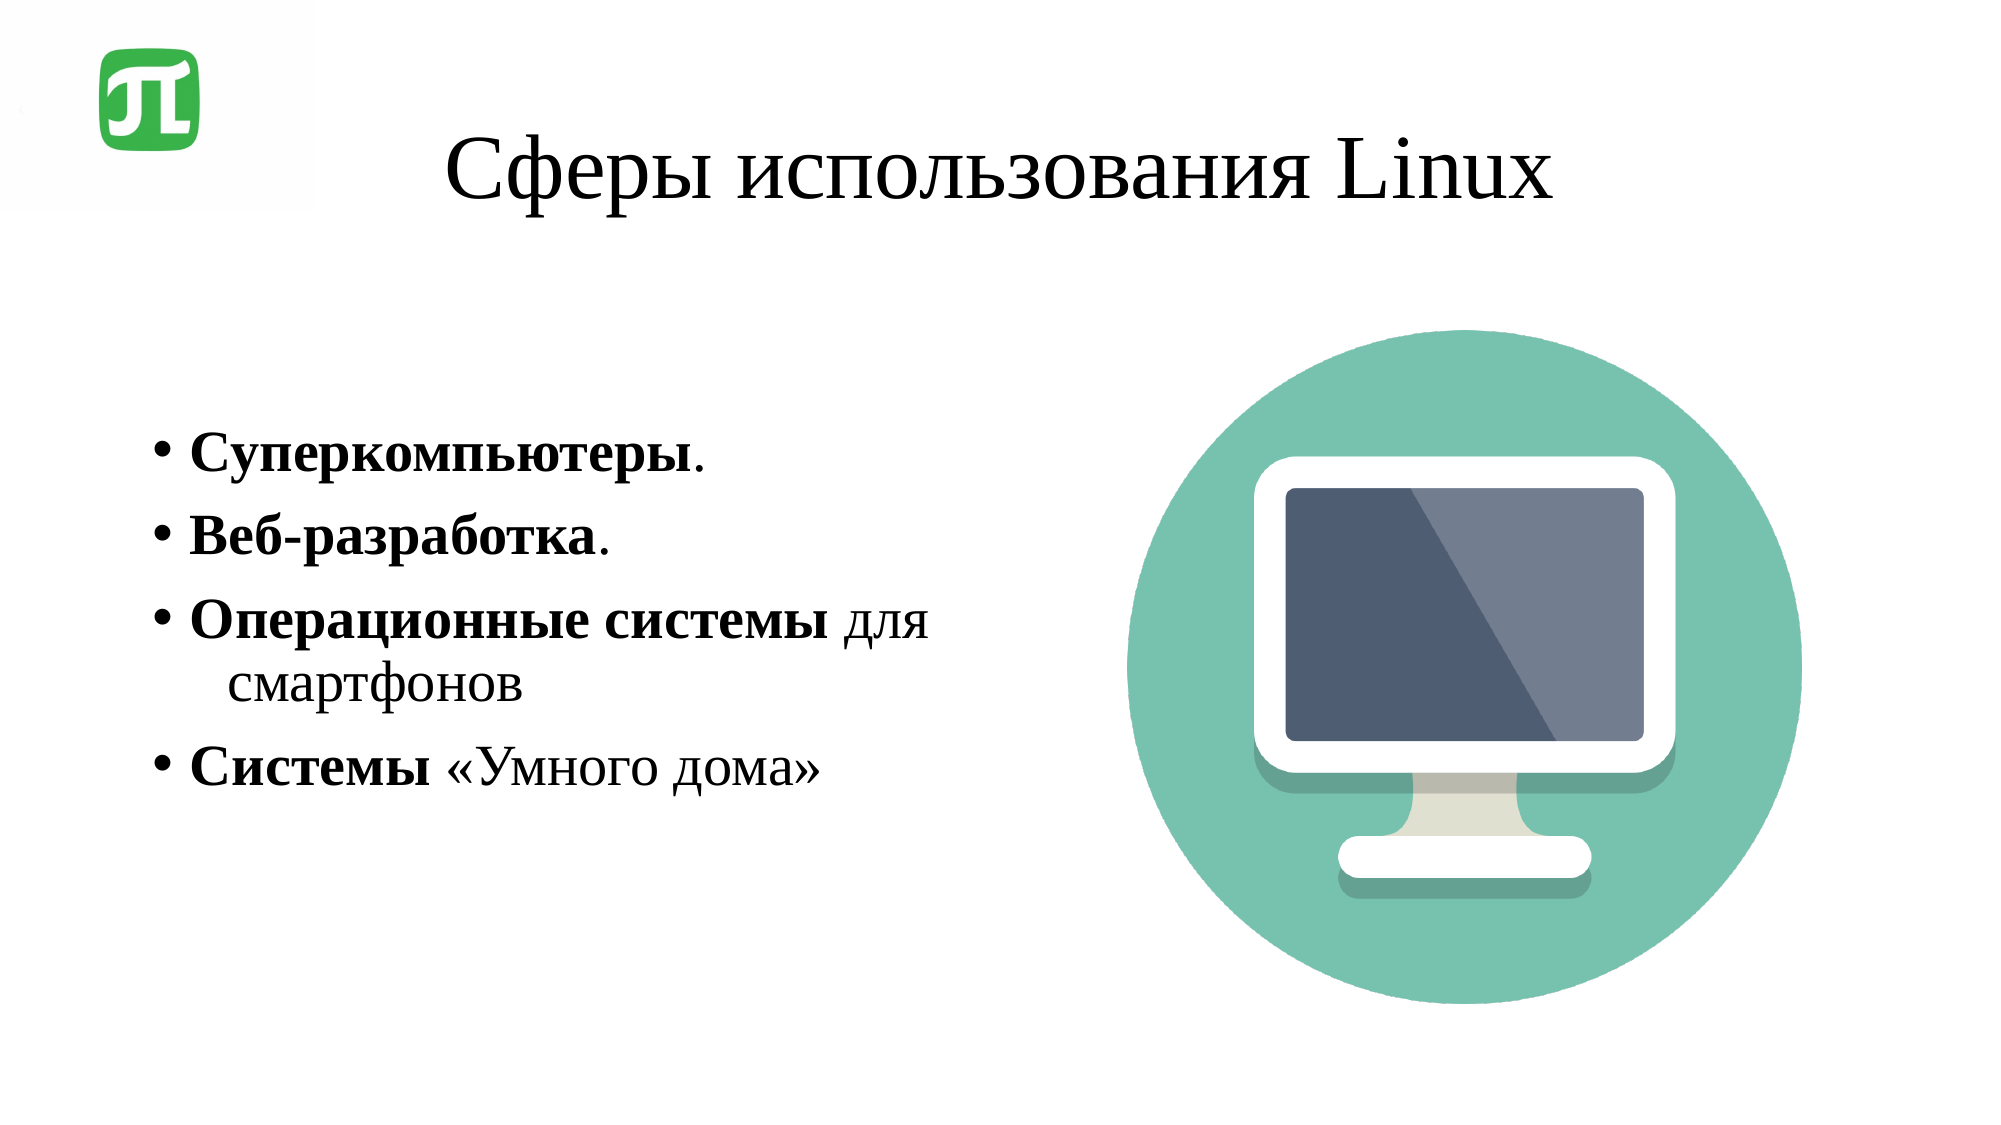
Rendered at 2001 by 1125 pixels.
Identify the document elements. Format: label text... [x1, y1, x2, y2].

title Сферы использования Linux [137, 59, 1863, 278]
list Суперкомпьютеры. Веб-разработка. Операционные системы для смартфонов Системы «Умного дома» [137, 413, 1004, 862]
picture [1127, 330, 1802, 1004]
picture [0, 0, 315, 211]
